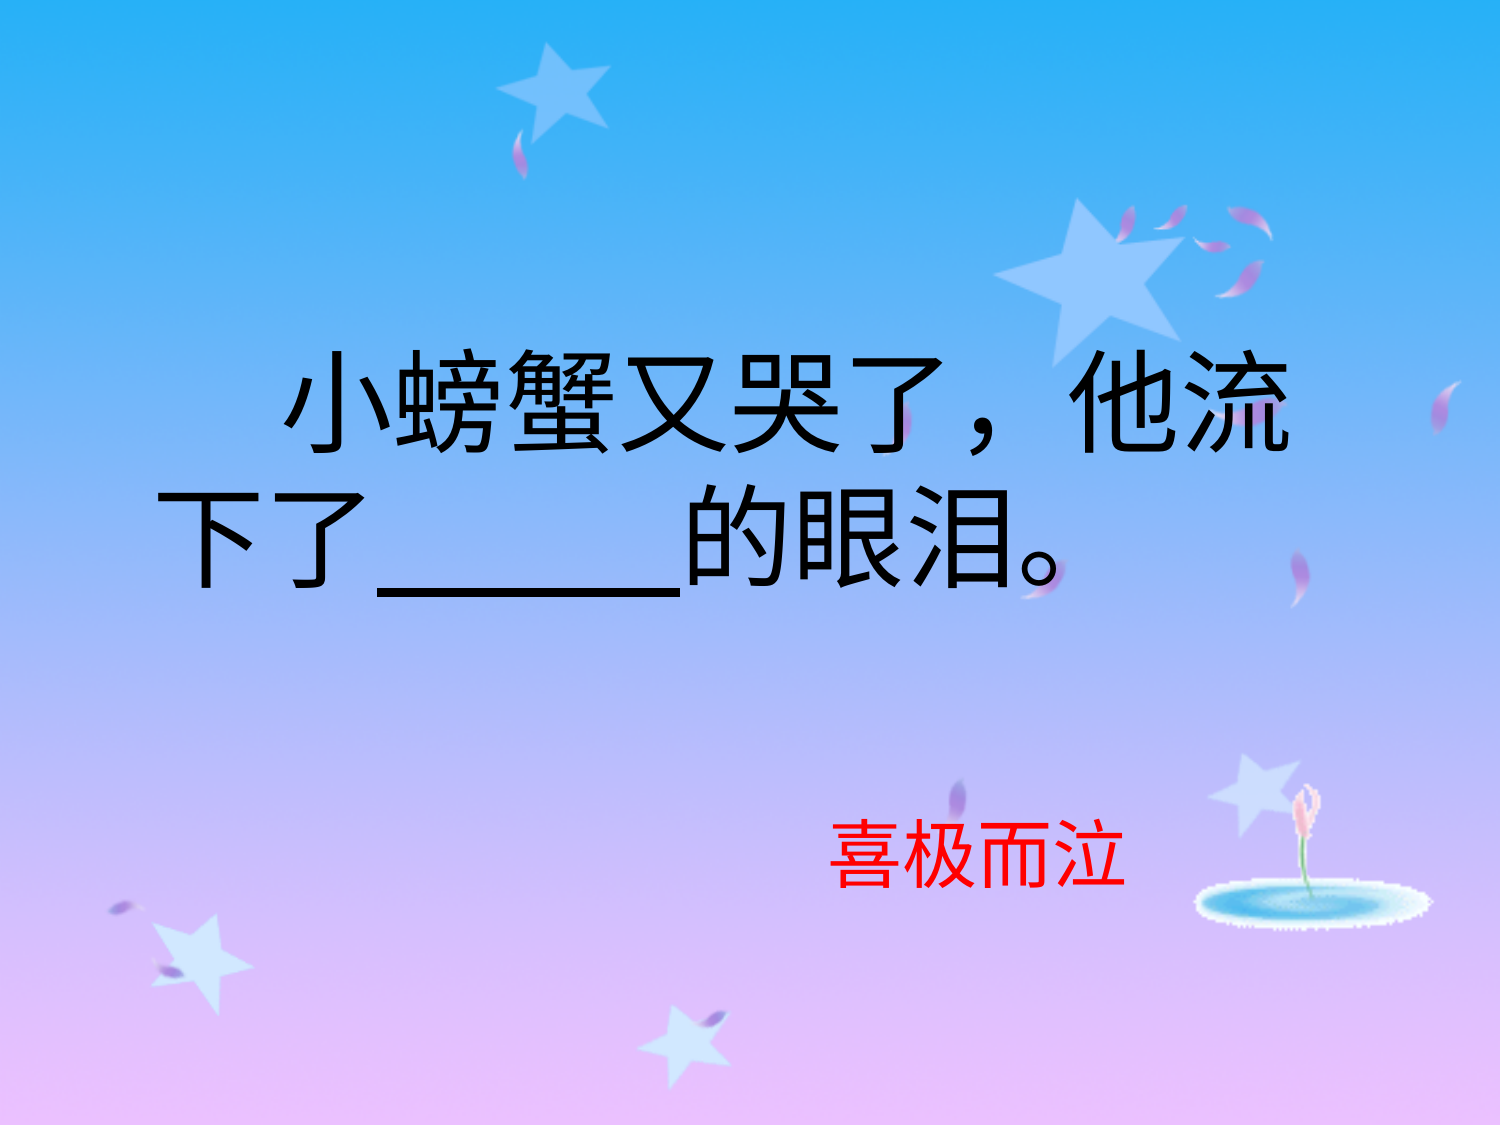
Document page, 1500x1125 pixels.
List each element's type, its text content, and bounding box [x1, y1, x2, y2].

picture [1175, 725, 1451, 940]
text_box 喜极而泣 [812, 800, 1175, 906]
text_box 小螃蟹又哭了，他流下了 的眼泪。 [137, 324, 1338, 746]
